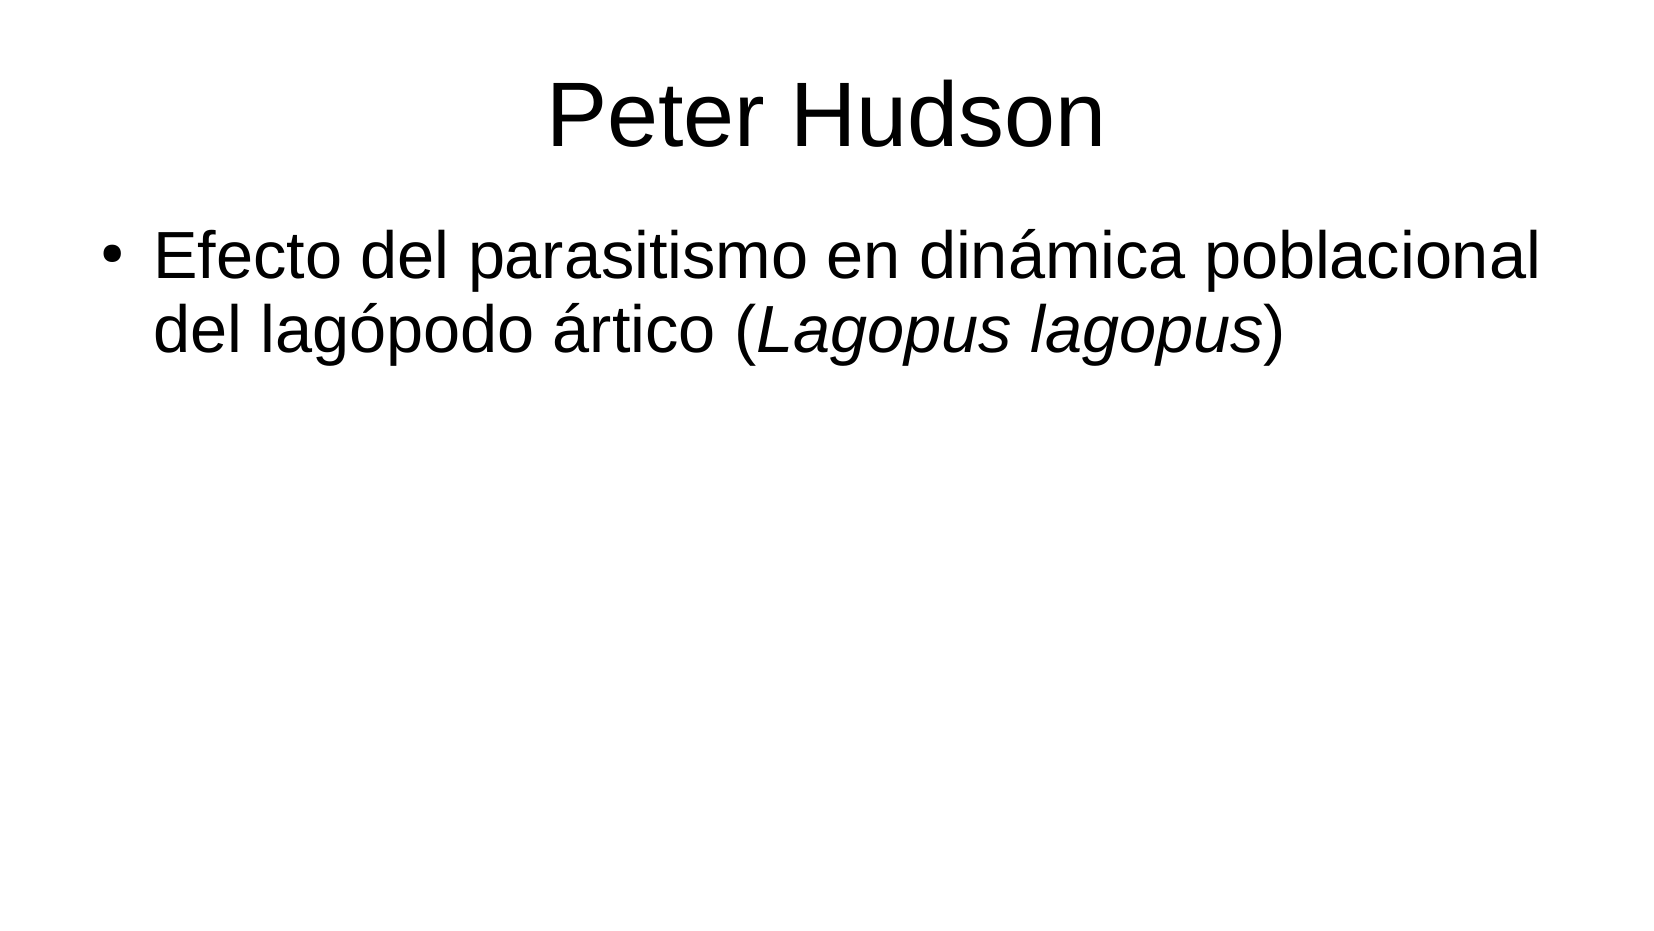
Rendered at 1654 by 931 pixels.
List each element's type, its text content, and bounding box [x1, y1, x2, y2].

list Efecto del parasitismo en dinámica poblacional del lagópodo ártico (Lagopus lagopus) [82, 217, 1571, 758]
title Peter Hudson [82, 37, 1571, 193]
